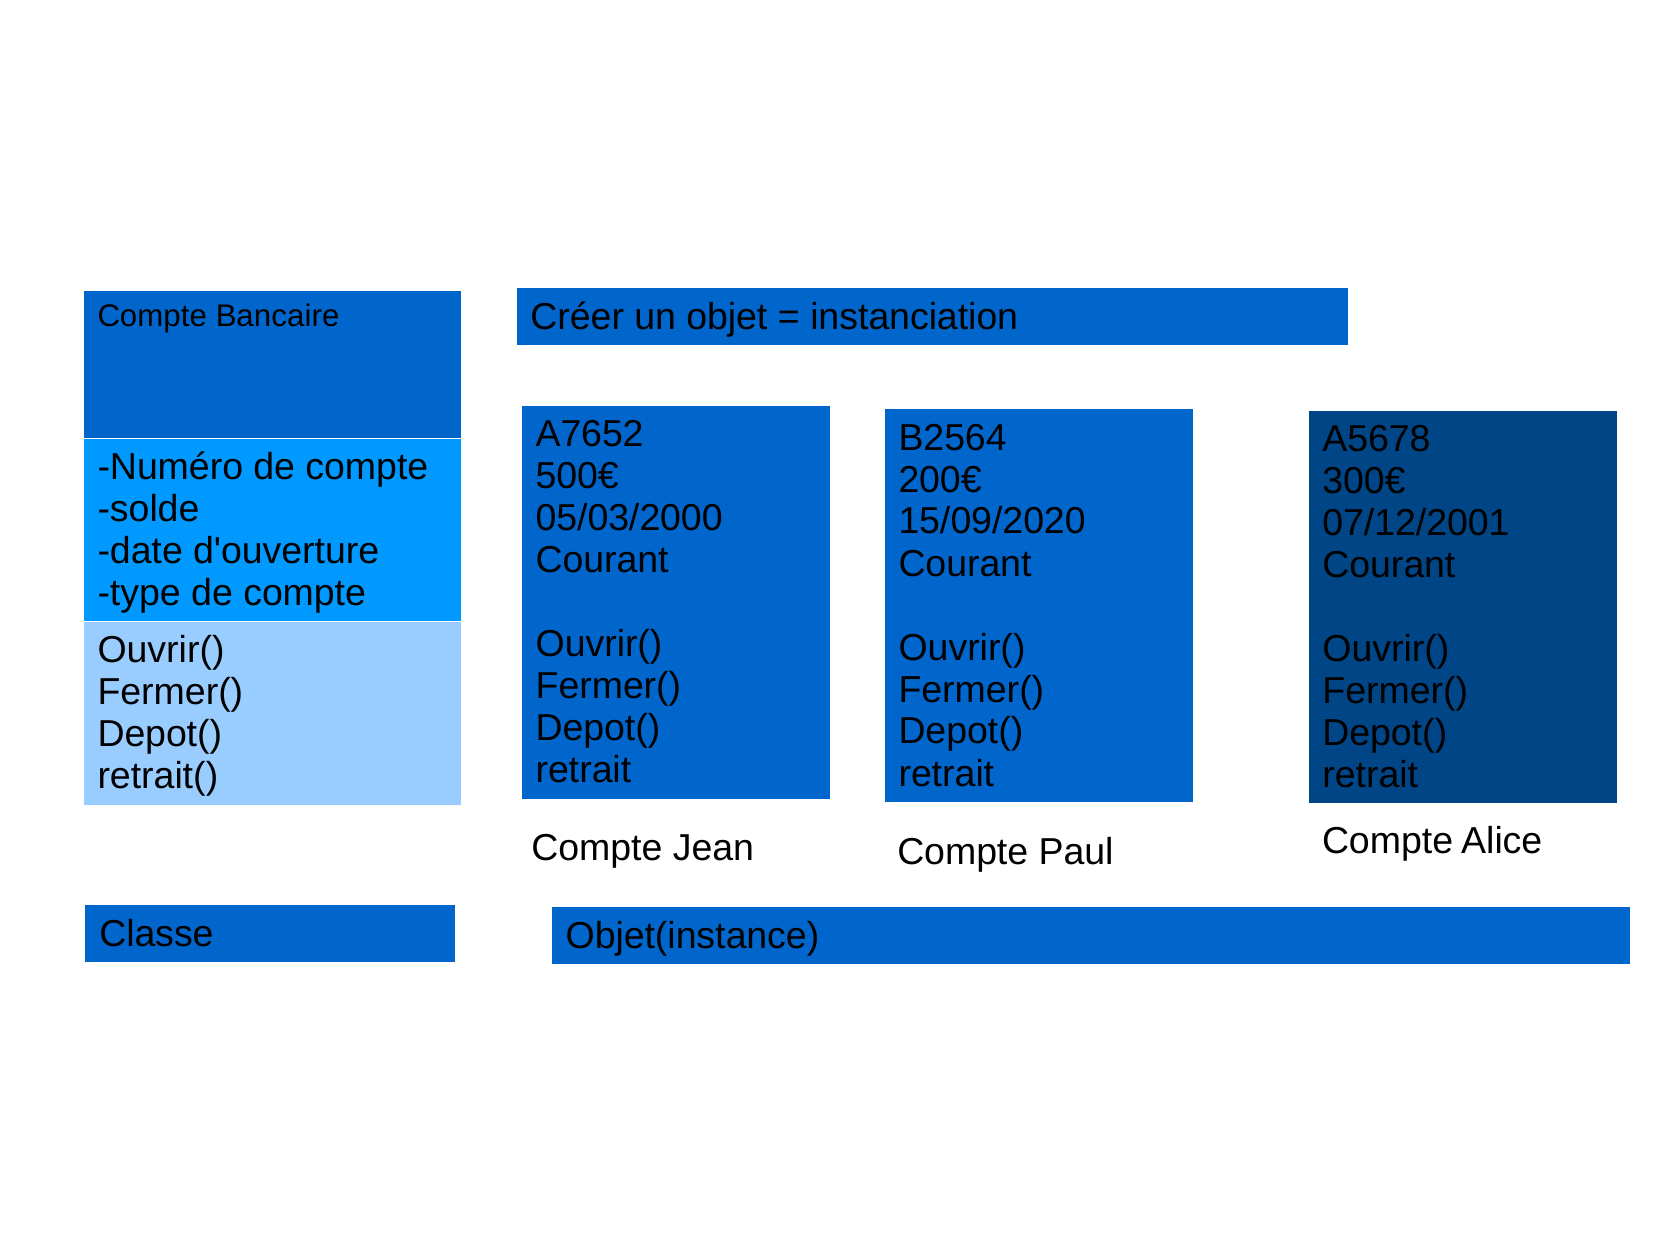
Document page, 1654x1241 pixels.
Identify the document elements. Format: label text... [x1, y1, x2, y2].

table_header Compte Bancaire [84, 291, 461, 438]
table_header Compte Alice [1308, 813, 1652, 870]
table_header Objet(instance) [552, 907, 1630, 964]
table_header Créer un objet = instanciation [517, 288, 1348, 345]
table_header A5678 300€ 07/12/2001 Courant Ouvrir() Fermer() Depot() retrait [1309, 411, 1617, 803]
table_header A7652 500€ 05/03/2000 Courant Ouvrir() Fermer() Depot() retrait [522, 406, 830, 799]
table_header Compte Paul [883, 824, 1215, 880]
table_cell -Numéro de compte -solde -date d'ouverture -type de compte [84, 439, 461, 621]
table_header Classe [85, 905, 455, 962]
table_header Compte Jean [518, 820, 770, 876]
table_cell Ouvrir() Fermer() Depot() retrait() [84, 622, 461, 805]
table_header B2564 200€ 15/09/2020 Courant Ouvrir() Fermer() Depot() retrait [885, 409, 1193, 802]
